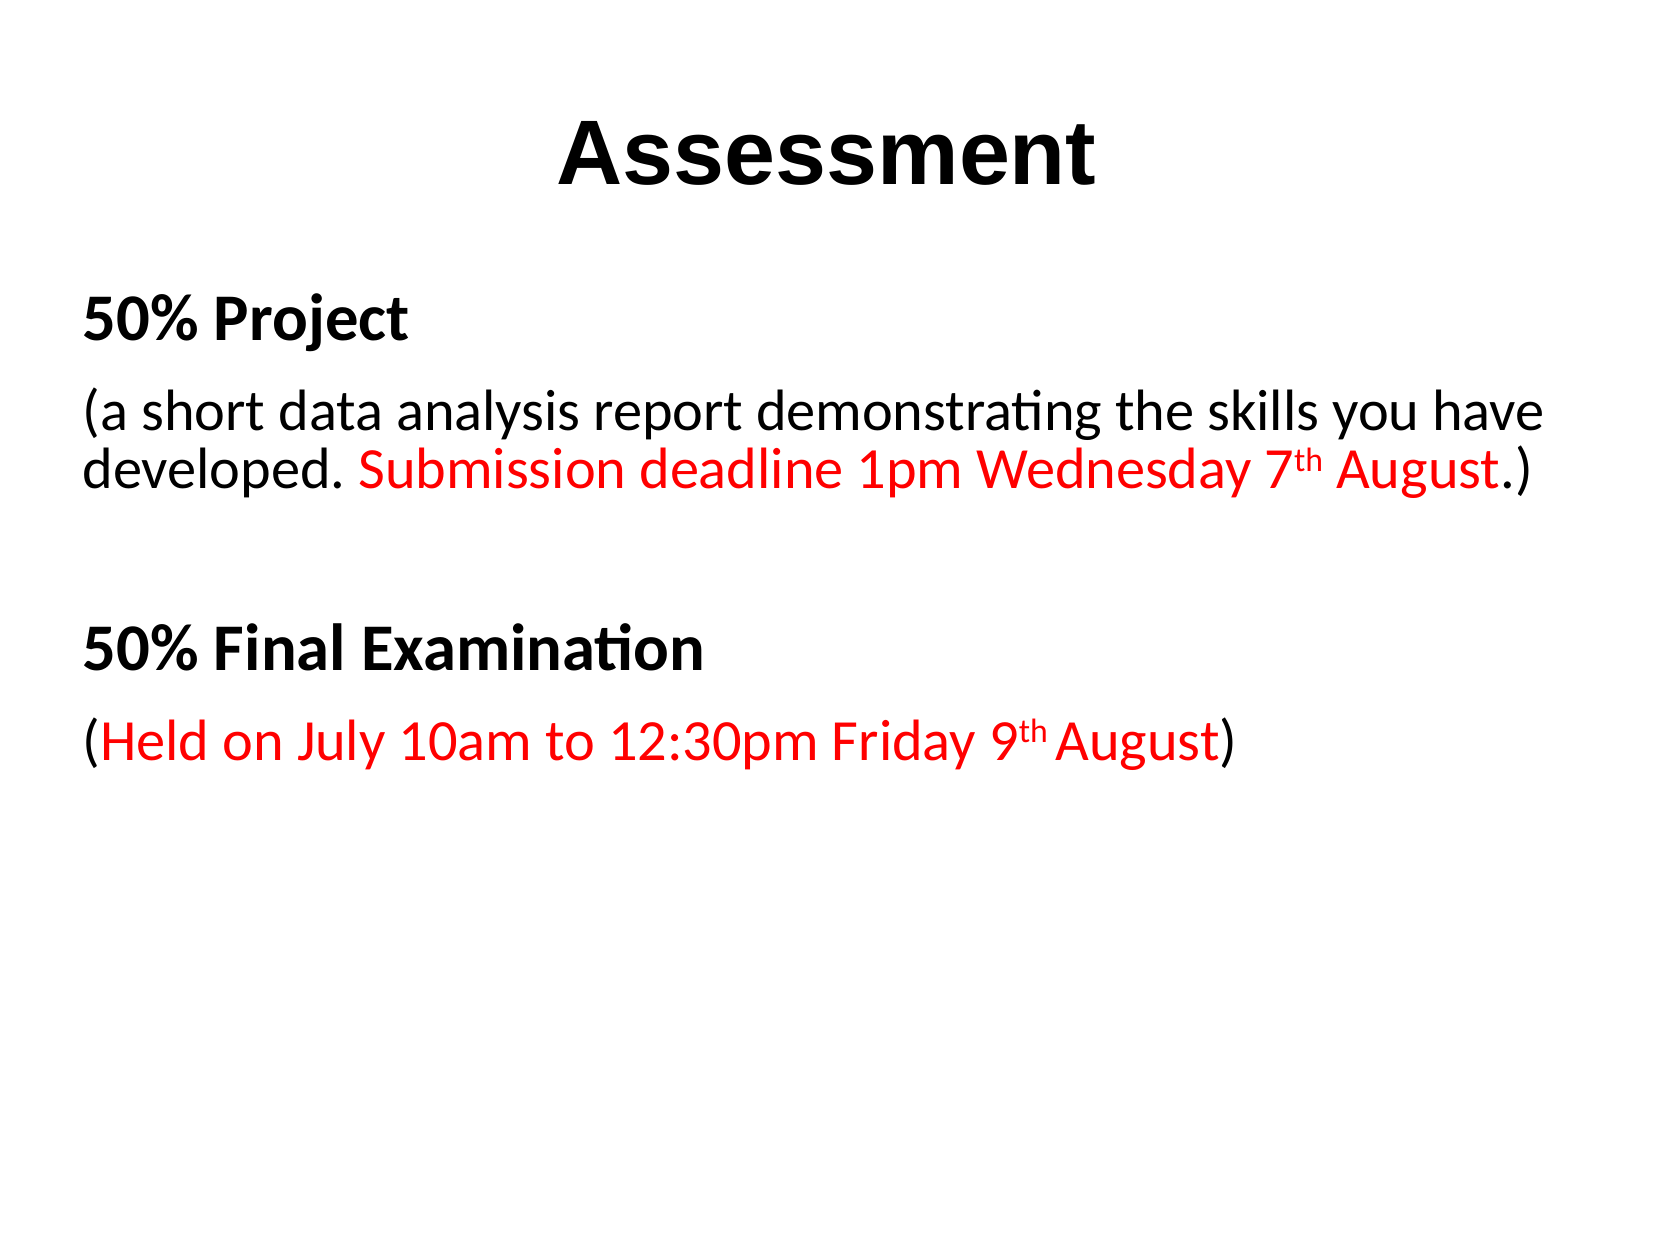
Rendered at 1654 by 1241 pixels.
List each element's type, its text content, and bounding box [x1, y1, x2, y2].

title Assessment [82, 49, 1571, 257]
list 50% Project (a short data analysis report demonstrating the skills you have developed. Submission deadline 1pm Wednesday 7th August.) 50% Final Examination (Held on July 10am to 12:30pm Friday 9th August) [82, 290, 1571, 1010]
